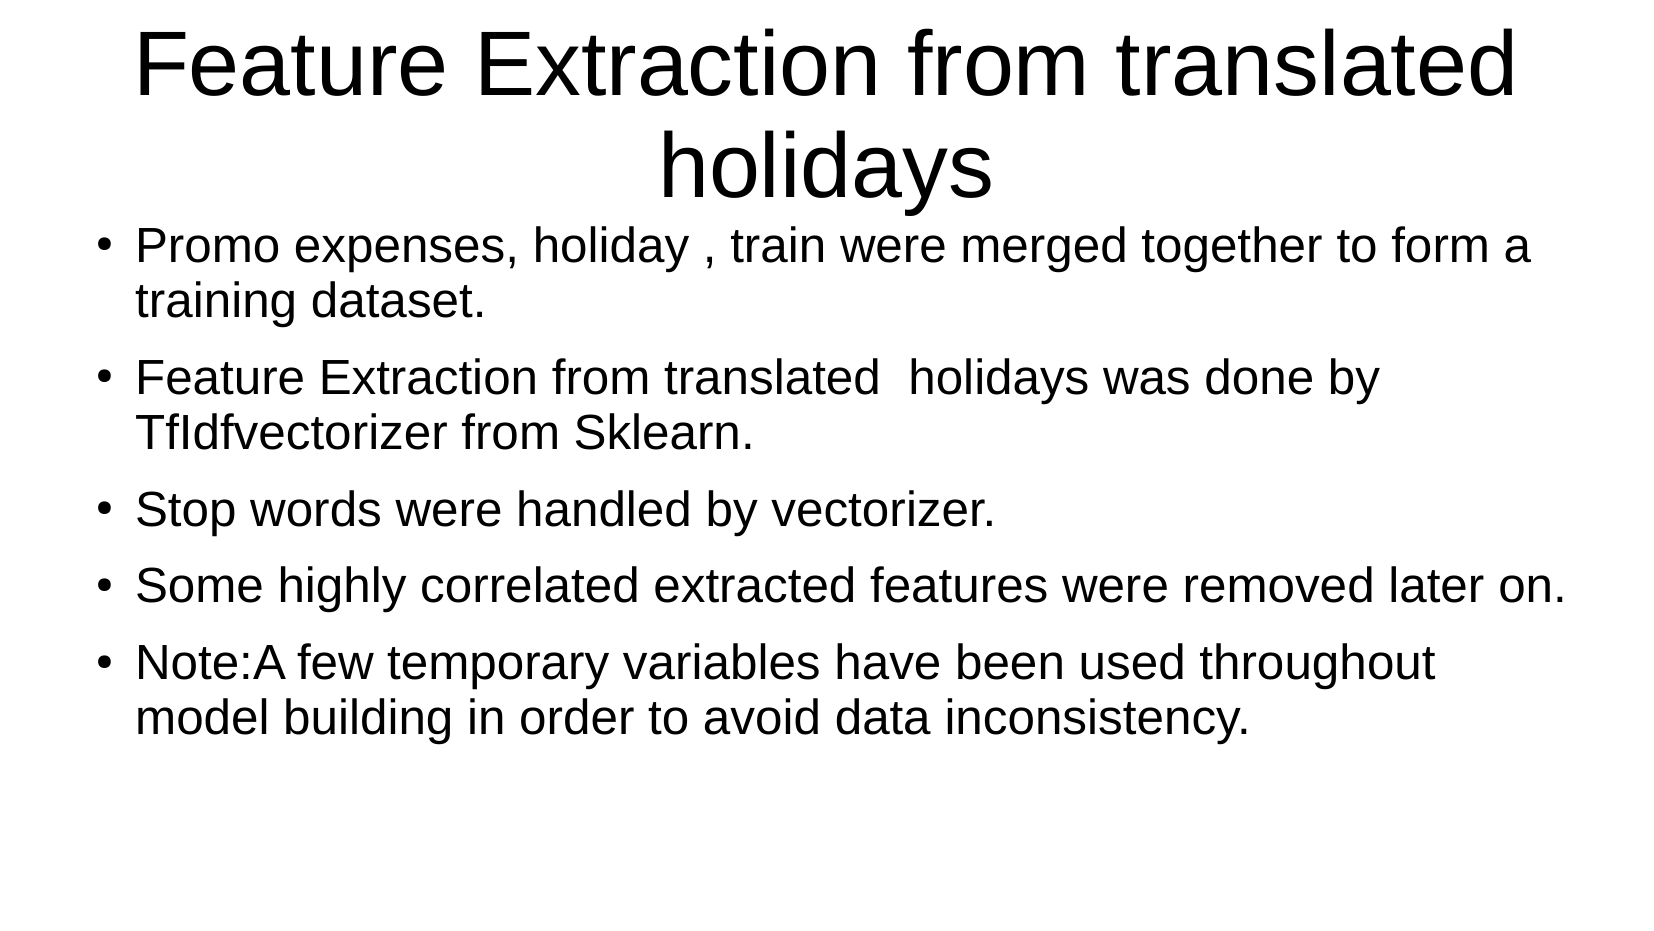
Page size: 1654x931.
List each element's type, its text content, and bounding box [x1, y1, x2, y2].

list Promo expenses, holiday , train were merged together to form a training dataset. Feature Extraction from translated holidays was done by TfIdfvectorizer from Sklearn. Stop words were handled by vectorizer. Some highly correlated extracted features were removed later on. Note:A few temporary variables have been used throughout model building in order to avoid data inconsistency. [82, 217, 1571, 758]
title Feature Extraction from translated holidays [82, 28, 1571, 201]
